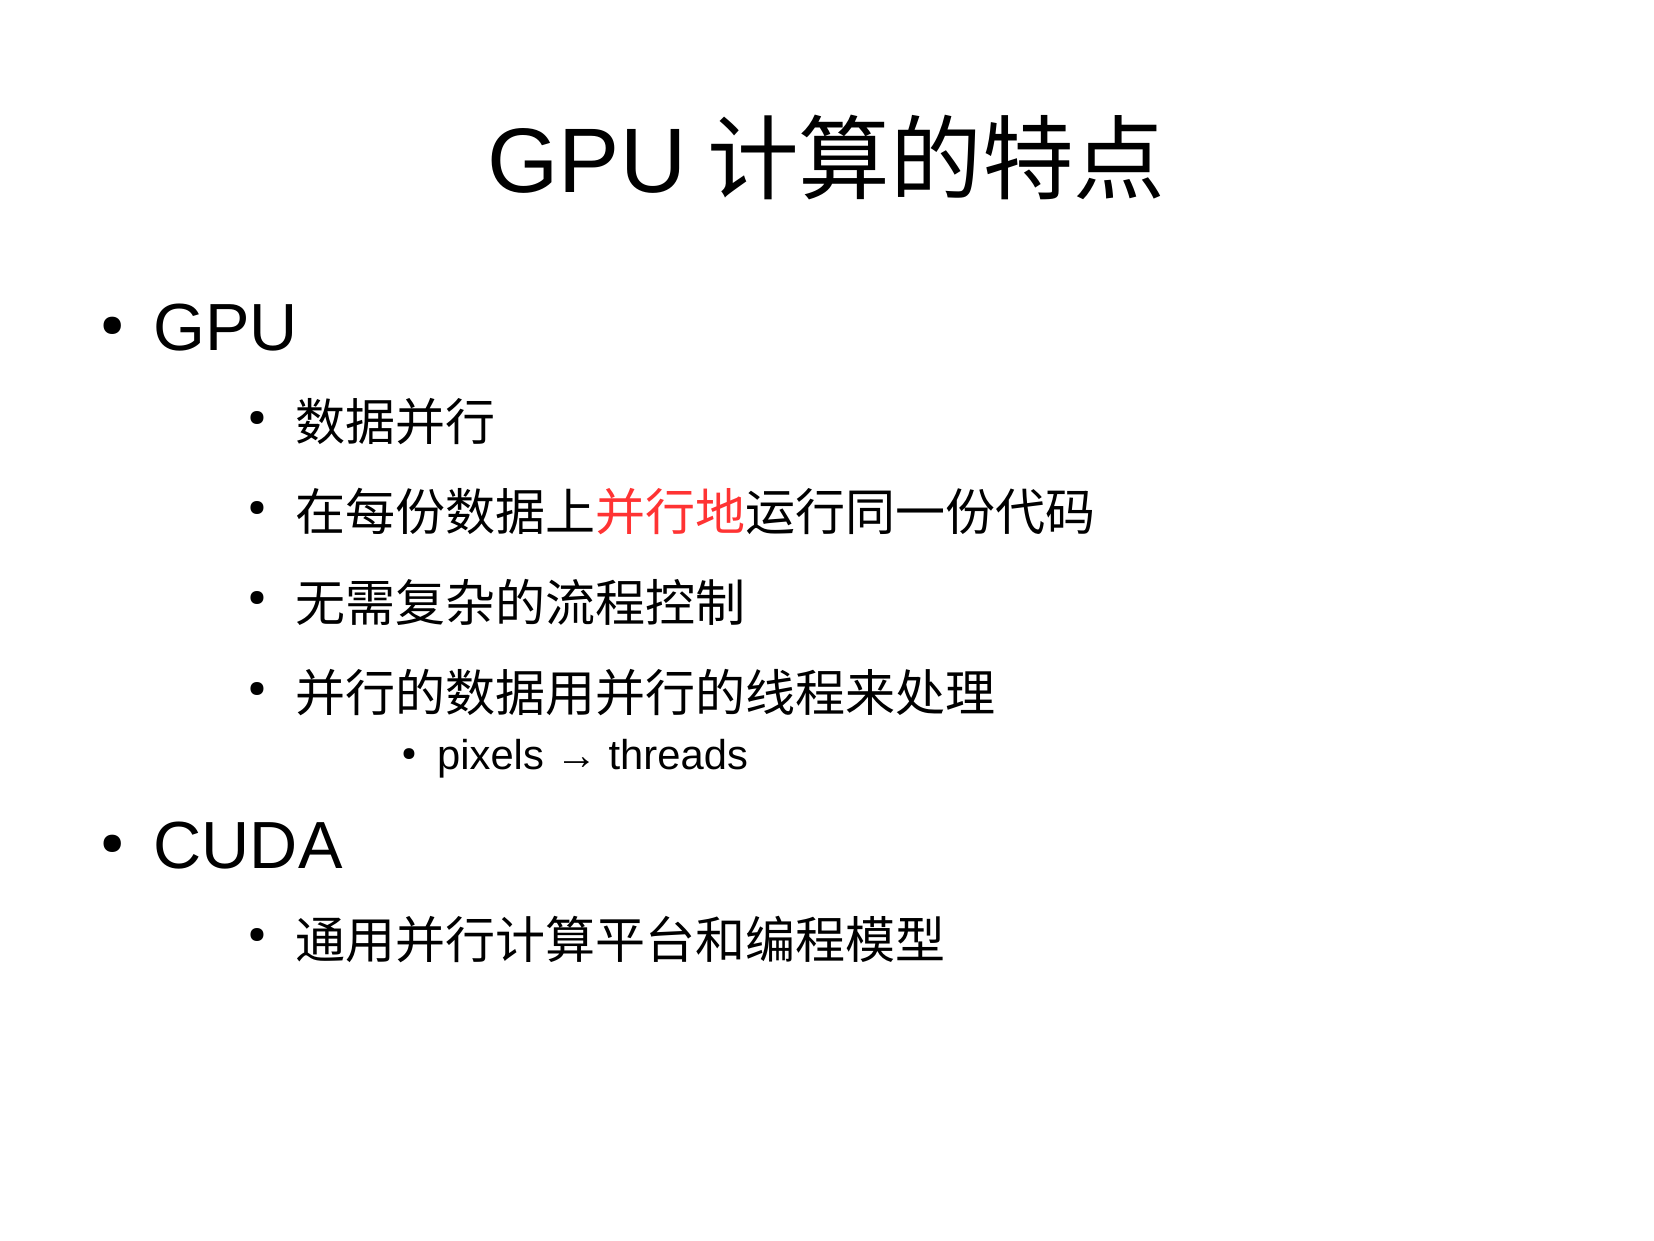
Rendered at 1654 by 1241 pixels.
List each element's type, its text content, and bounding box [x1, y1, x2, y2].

list GPU 数据并行 在每份数据上并行地运行同一份代码 无需复杂的流程控制 并行的数据用并行的线程来处理 pixels → threads CUDA 通用并行计算平台和编程模型 [82, 290, 1571, 1010]
title GPU计算的特点 [82, 49, 1571, 257]
